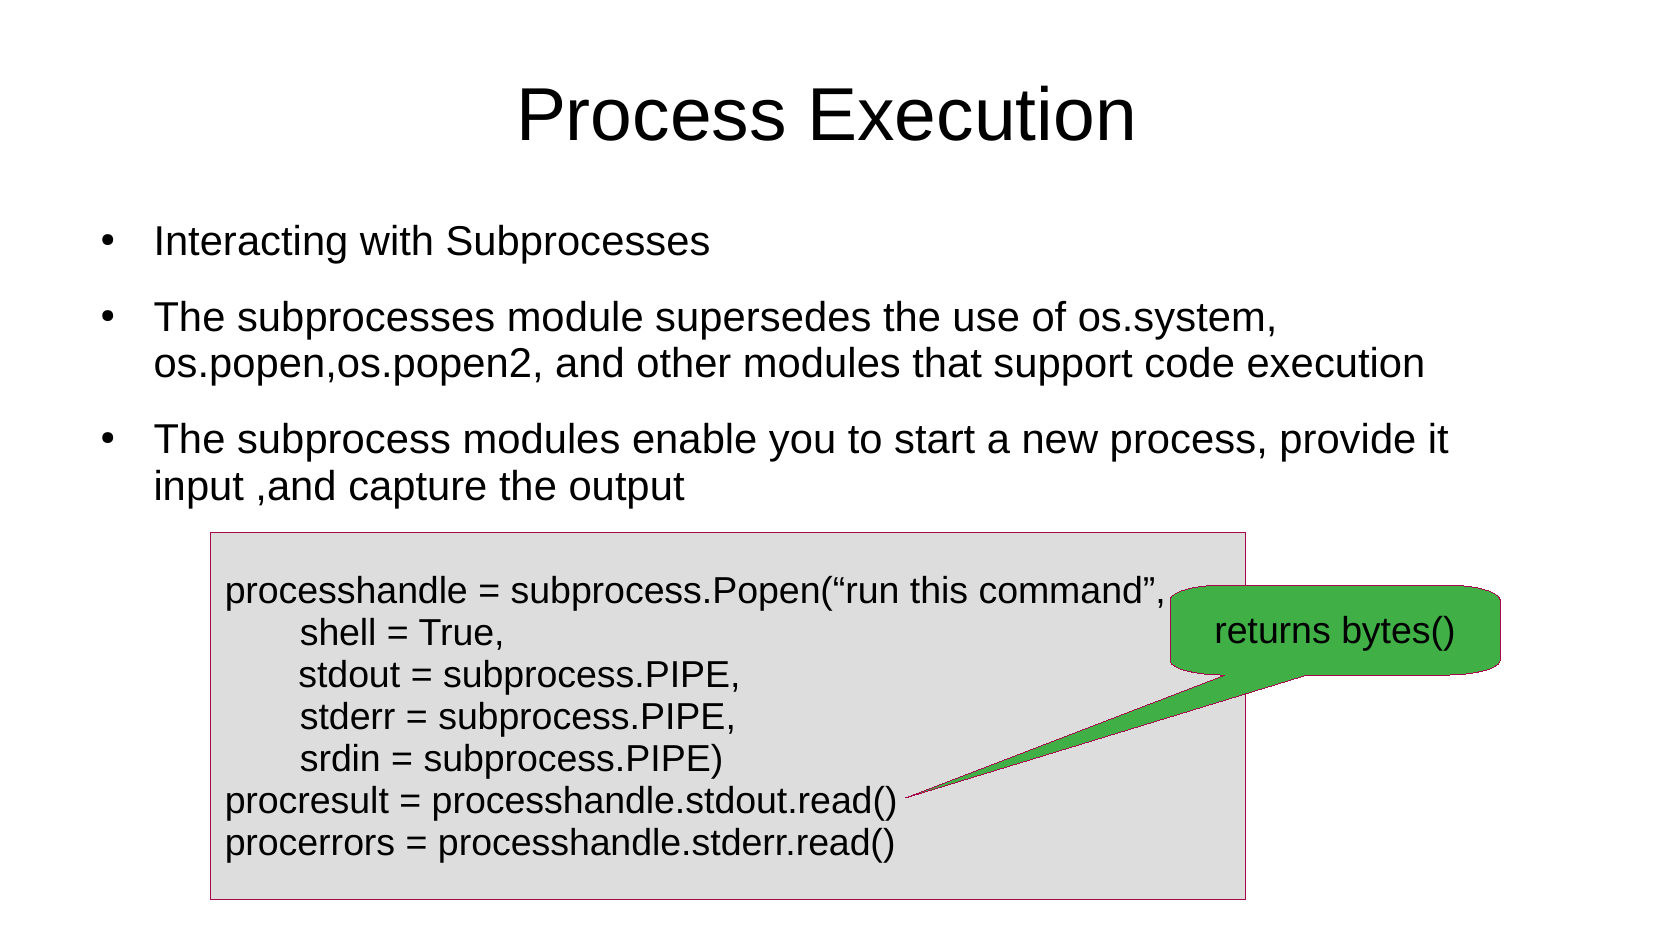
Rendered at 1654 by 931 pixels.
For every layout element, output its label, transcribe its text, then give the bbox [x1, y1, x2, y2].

list Interacting with Subprocesses The subprocesses module supersedes the use of os.system, os.popen,os.popen2, and other modules that support code execution The subprocess modules enable you to start a new process, provide it input ,and capture the output [82, 217, 1571, 758]
text_box returns bytes() [905, 585, 1501, 798]
title Process Execution [82, 37, 1571, 193]
text_box processhandle = subprocess.Popen(“run this command”, shell = True, stdout = subprocess.PIPE, stderr = subprocess.PIPE, srdin = subprocess.PIPE) procresult = processhandle.stdout.read() procerrors = processhandle.stderr.read() [210, 532, 1246, 900]
